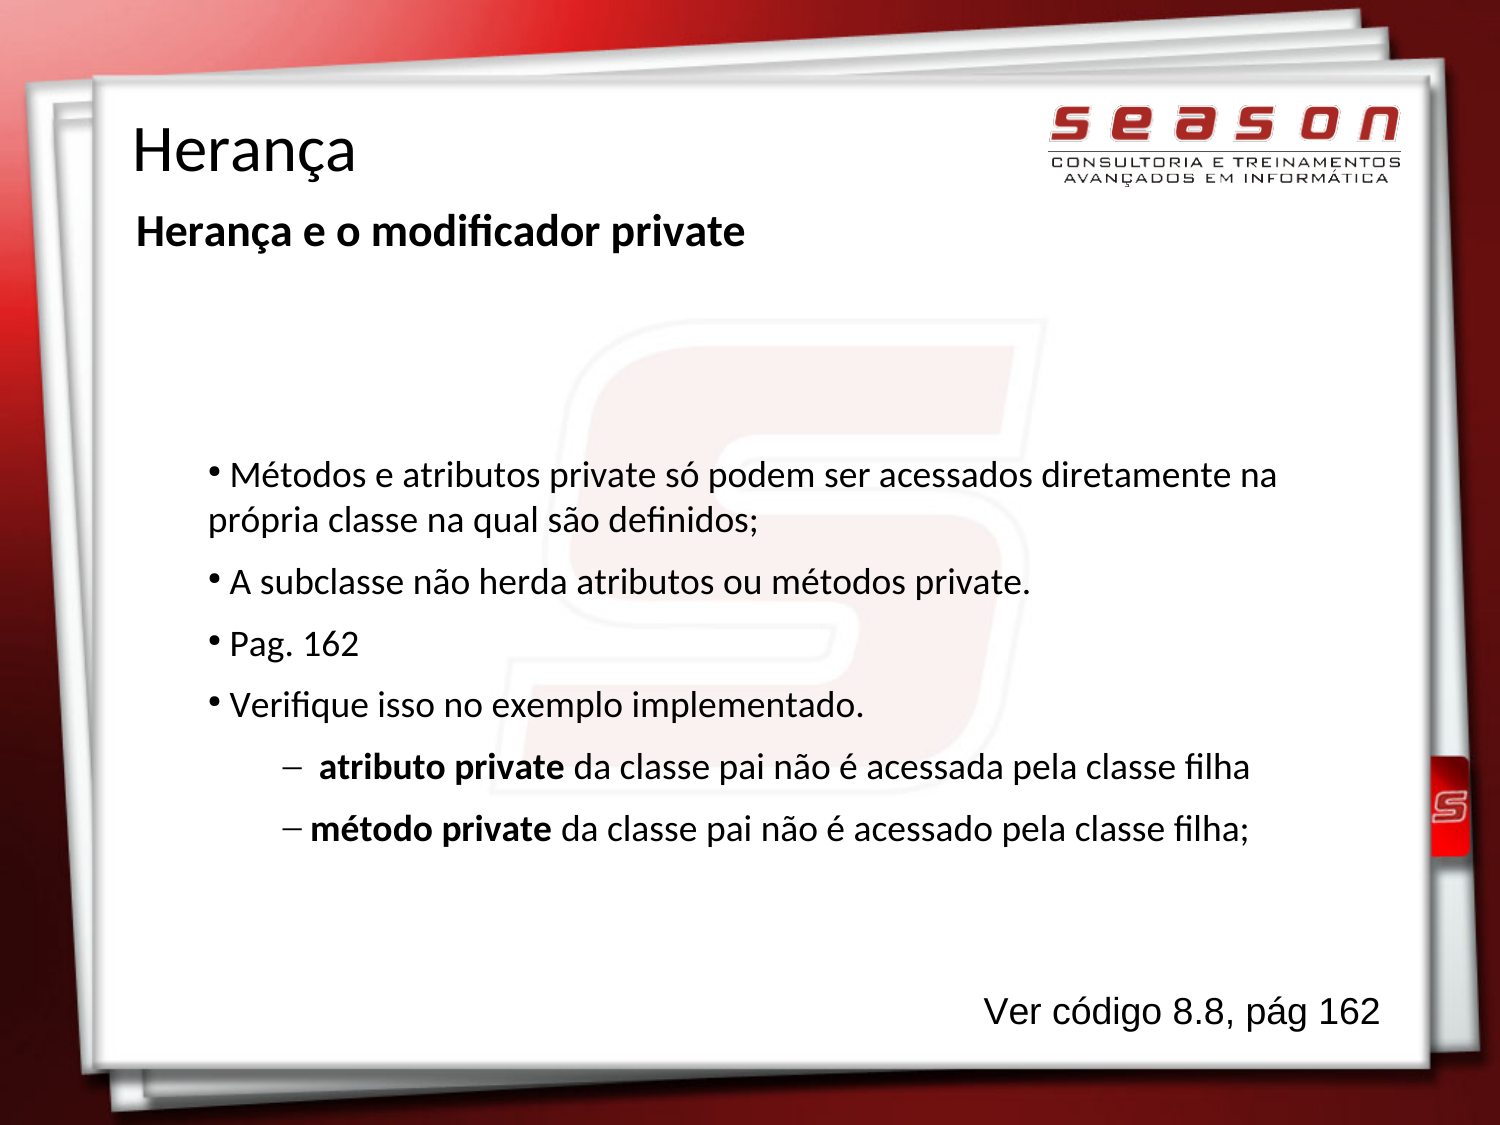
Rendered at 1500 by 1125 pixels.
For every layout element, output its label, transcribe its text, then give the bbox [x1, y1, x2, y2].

text_box Ver código 8.8, pág 162 [708, 979, 1396, 1040]
text_box Herança e o modificador private [119, 200, 1240, 256]
picture [0, 0, 1500, 1125]
text_box Métodos e atributos private só podem ser acessados diretamente na própria classe na qual são definidos; A subclasse não herda atributos ou métodos private. Pag. 162 Verifique isso no exemplo implementado. atributo private da classe pai não é acessada pela classe filha método private da classe pai não é acessado pela classe filha; [207, 330, 1328, 969]
title Herança [118, 33, 1394, 257]
